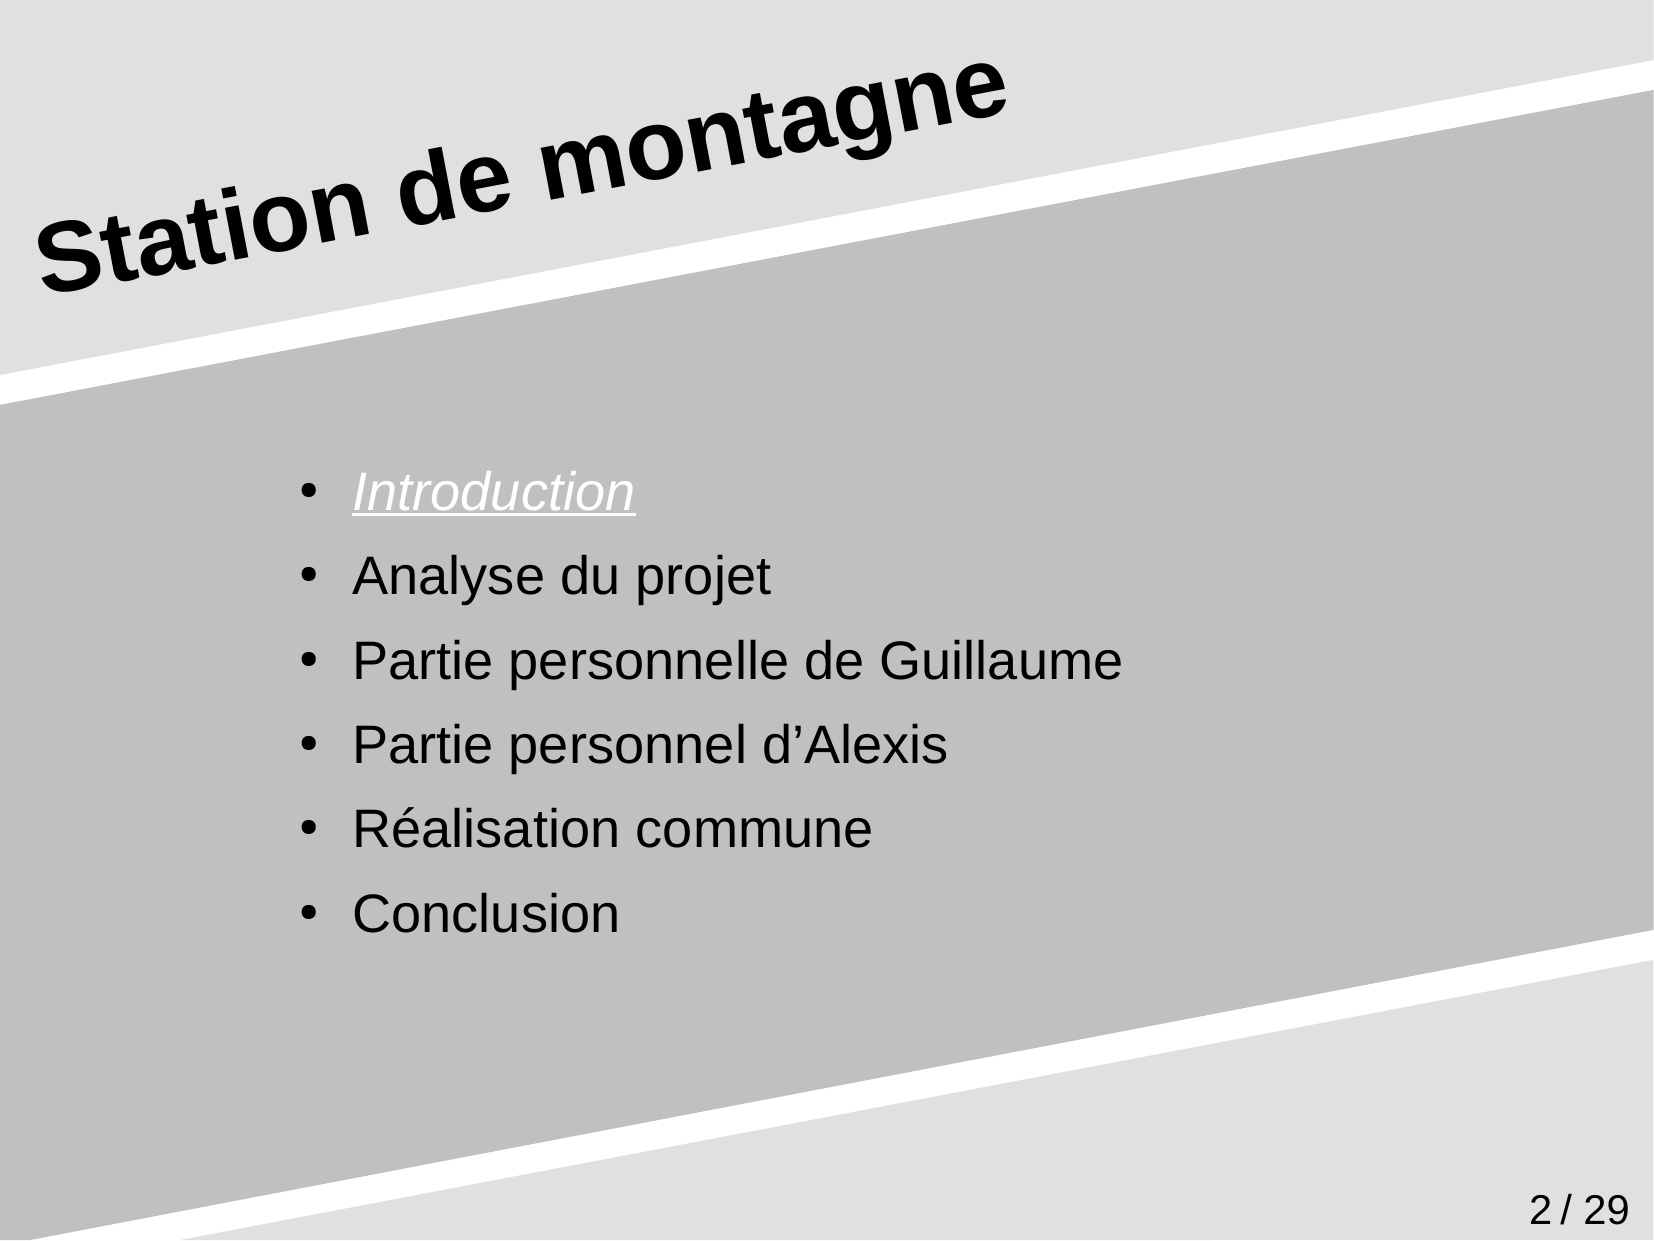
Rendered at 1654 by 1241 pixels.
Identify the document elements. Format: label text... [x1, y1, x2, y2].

list Introduction Analyse du projet Partie personnelle de Guillaume Partie personnel d’Alexis Réalisation commune Conclusion [281, 461, 1580, 1106]
title Station de montagne [17, 0, 1518, 365]
